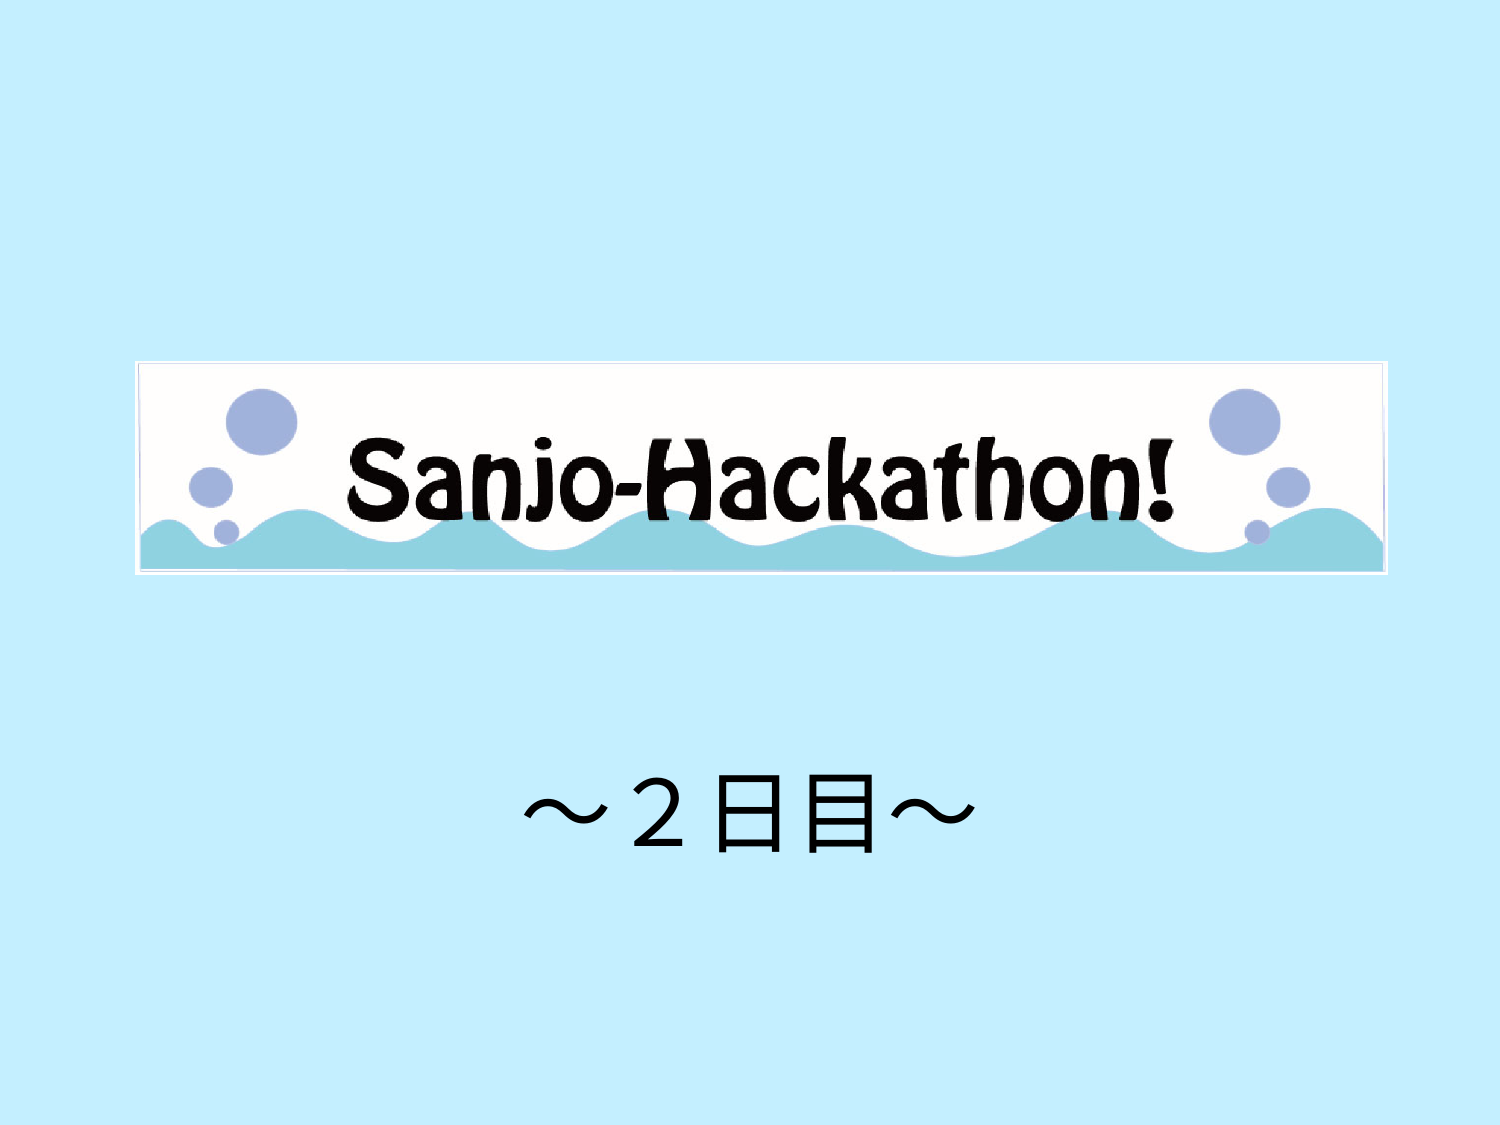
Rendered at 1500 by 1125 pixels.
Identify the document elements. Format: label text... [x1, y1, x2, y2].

title [112, 349, 1388, 591]
subtitle ～２日目～ [225, 637, 1275, 925]
picture [135, 361, 1388, 575]
